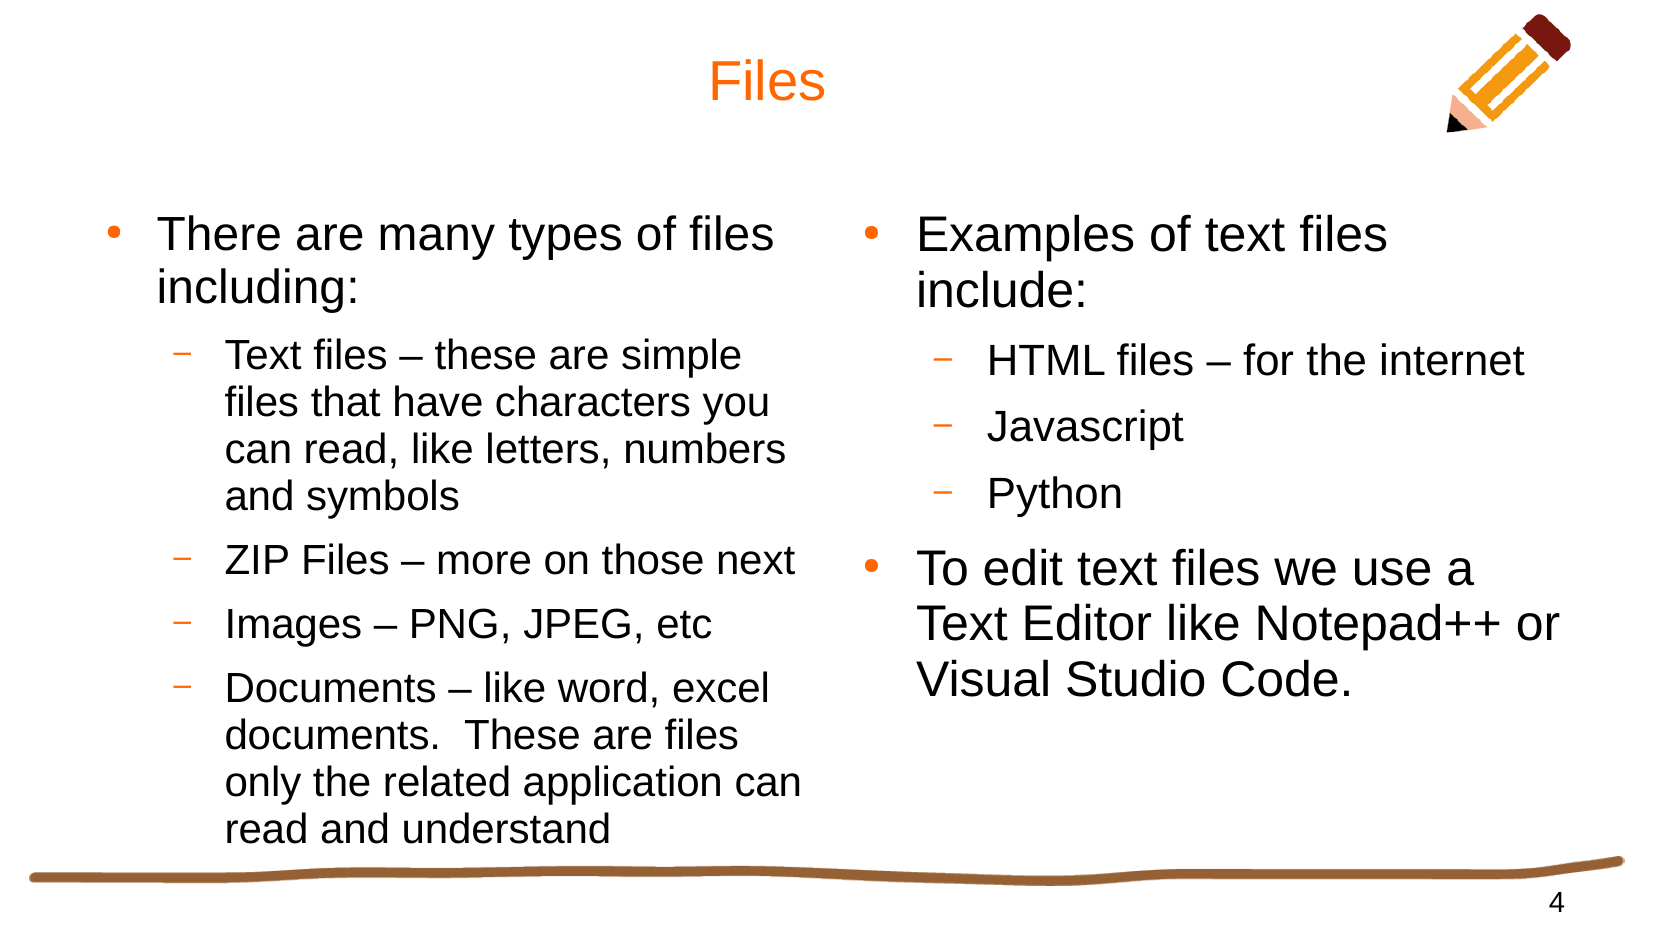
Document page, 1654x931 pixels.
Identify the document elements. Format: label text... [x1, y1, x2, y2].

picture [1446, 14, 1571, 133]
title Files [88, 29, 1447, 133]
list There are many types of files including: Text files – these are simple files that have characters you can read, like letters, numbers and symbols ZIP Files – more on those next Images – PNG, JPEG, etc Documents – like word, excel documents. These are files only the related application can read and understand [88, 206, 809, 857]
picture [29, 856, 1625, 886]
list Examples of text files include: HTML files – for the internet Javascript Python To edit text files we use a Text Editor like Notepad++ or Visual Studio Code. [845, 206, 1566, 857]
